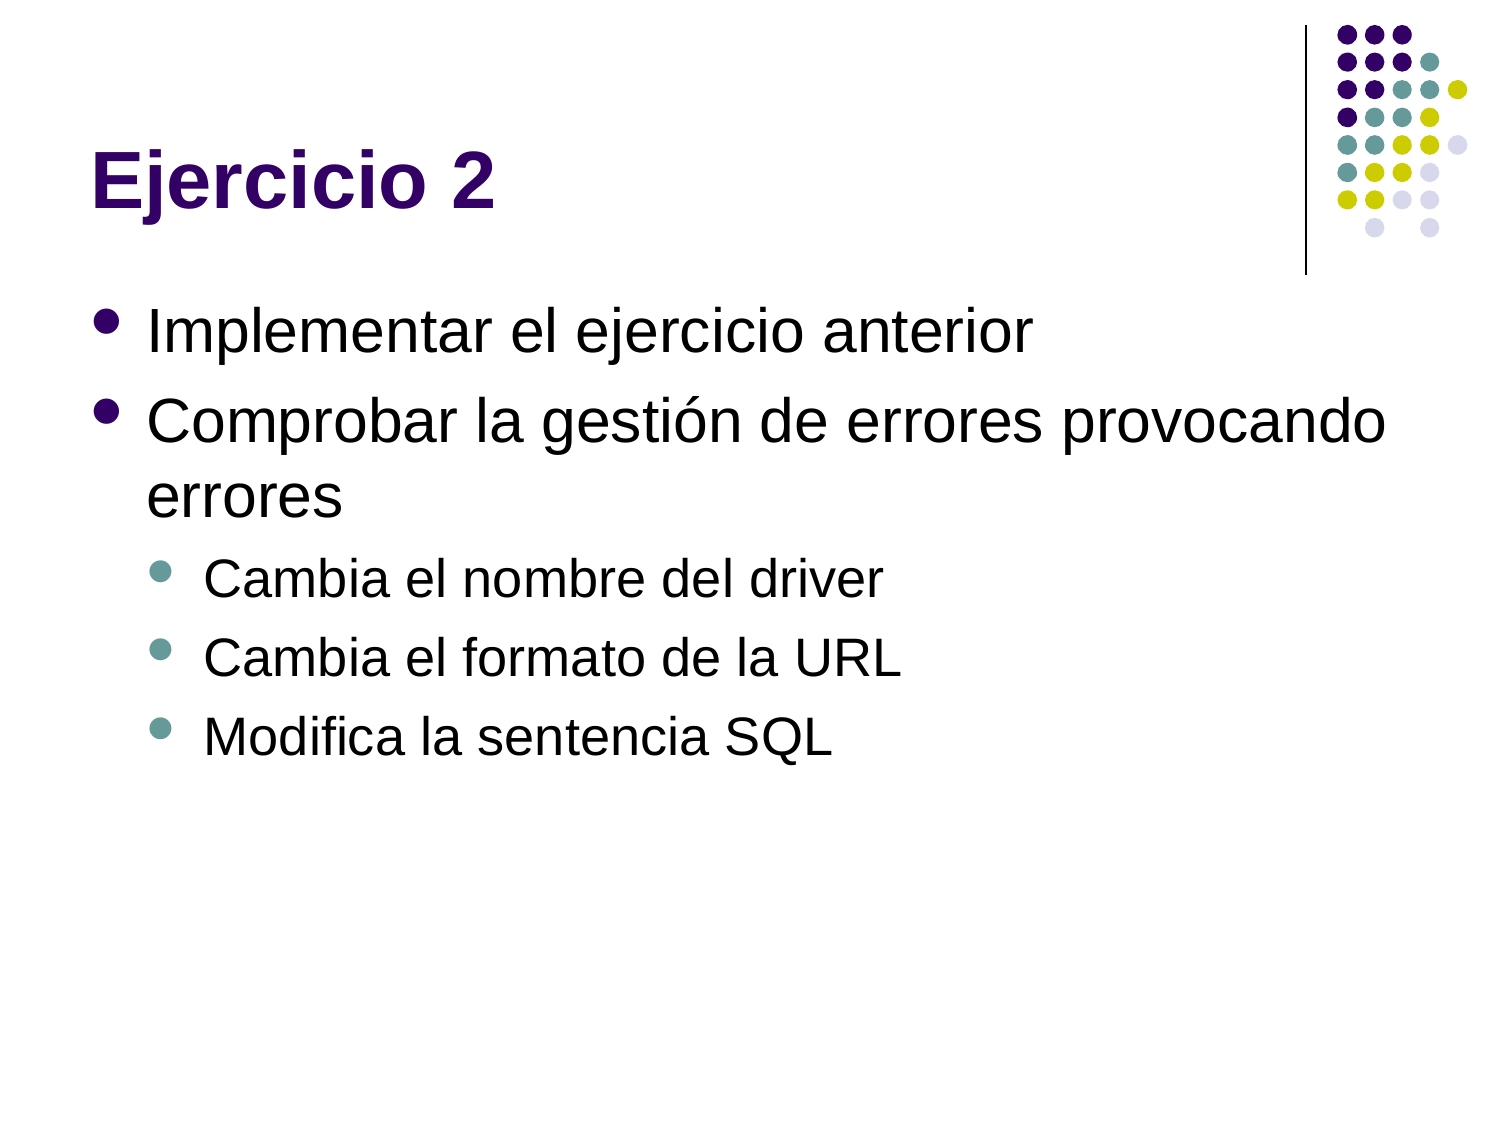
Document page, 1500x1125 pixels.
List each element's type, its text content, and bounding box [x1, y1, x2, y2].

title Ejercicio 2 [74, 20, 1313, 233]
list Implementar el ejercicio anterior Comprobar la gestión de errores provocando errores Cambia el nombre del driver Cambia el formato de la URL Modifica la sentencia SQL [75, 282, 1426, 1006]
